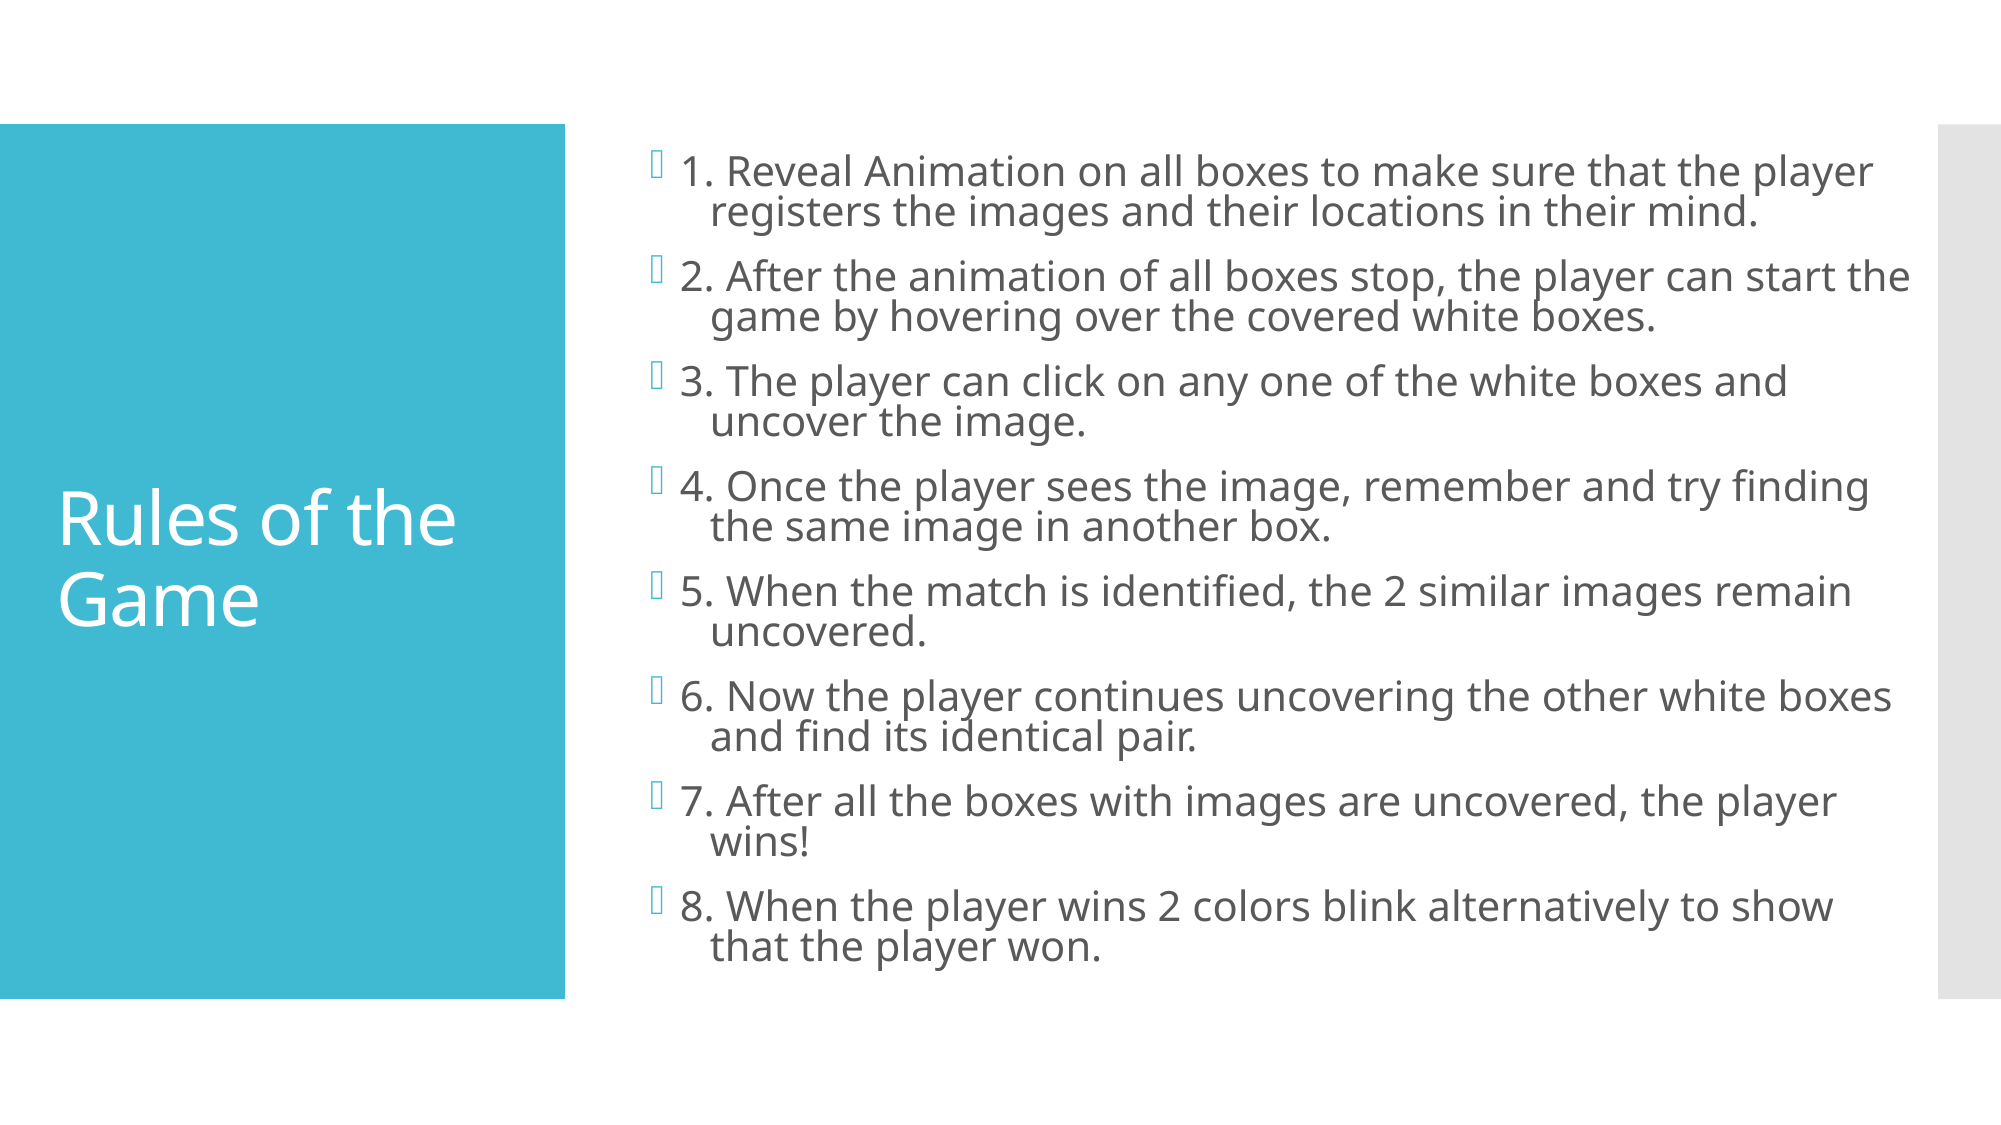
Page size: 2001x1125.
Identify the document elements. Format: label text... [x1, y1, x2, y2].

title Rules of the Game [41, 184, 526, 940]
list 1. Reveal Animation on all boxes to make sure that the player registers the images and their locations in their mind. 2. After the animation of all boxes stop, the player can start the game by hovering over the covered white boxes. 3. The player can click on any one of the white boxes and uncover the image. 4. Once the player sees the image, remember and try finding the same image in another box. 5. When the match is identified, the 2 similar images remain uncovered. 6. Now the player continues uncovering the other white boxes and find its identical pair. 7. After all the boxes with images are uncovered, the player wins! 8. When the player wins 2 colors blink alternatively to show that the player won. [634, 141, 1934, 982]
